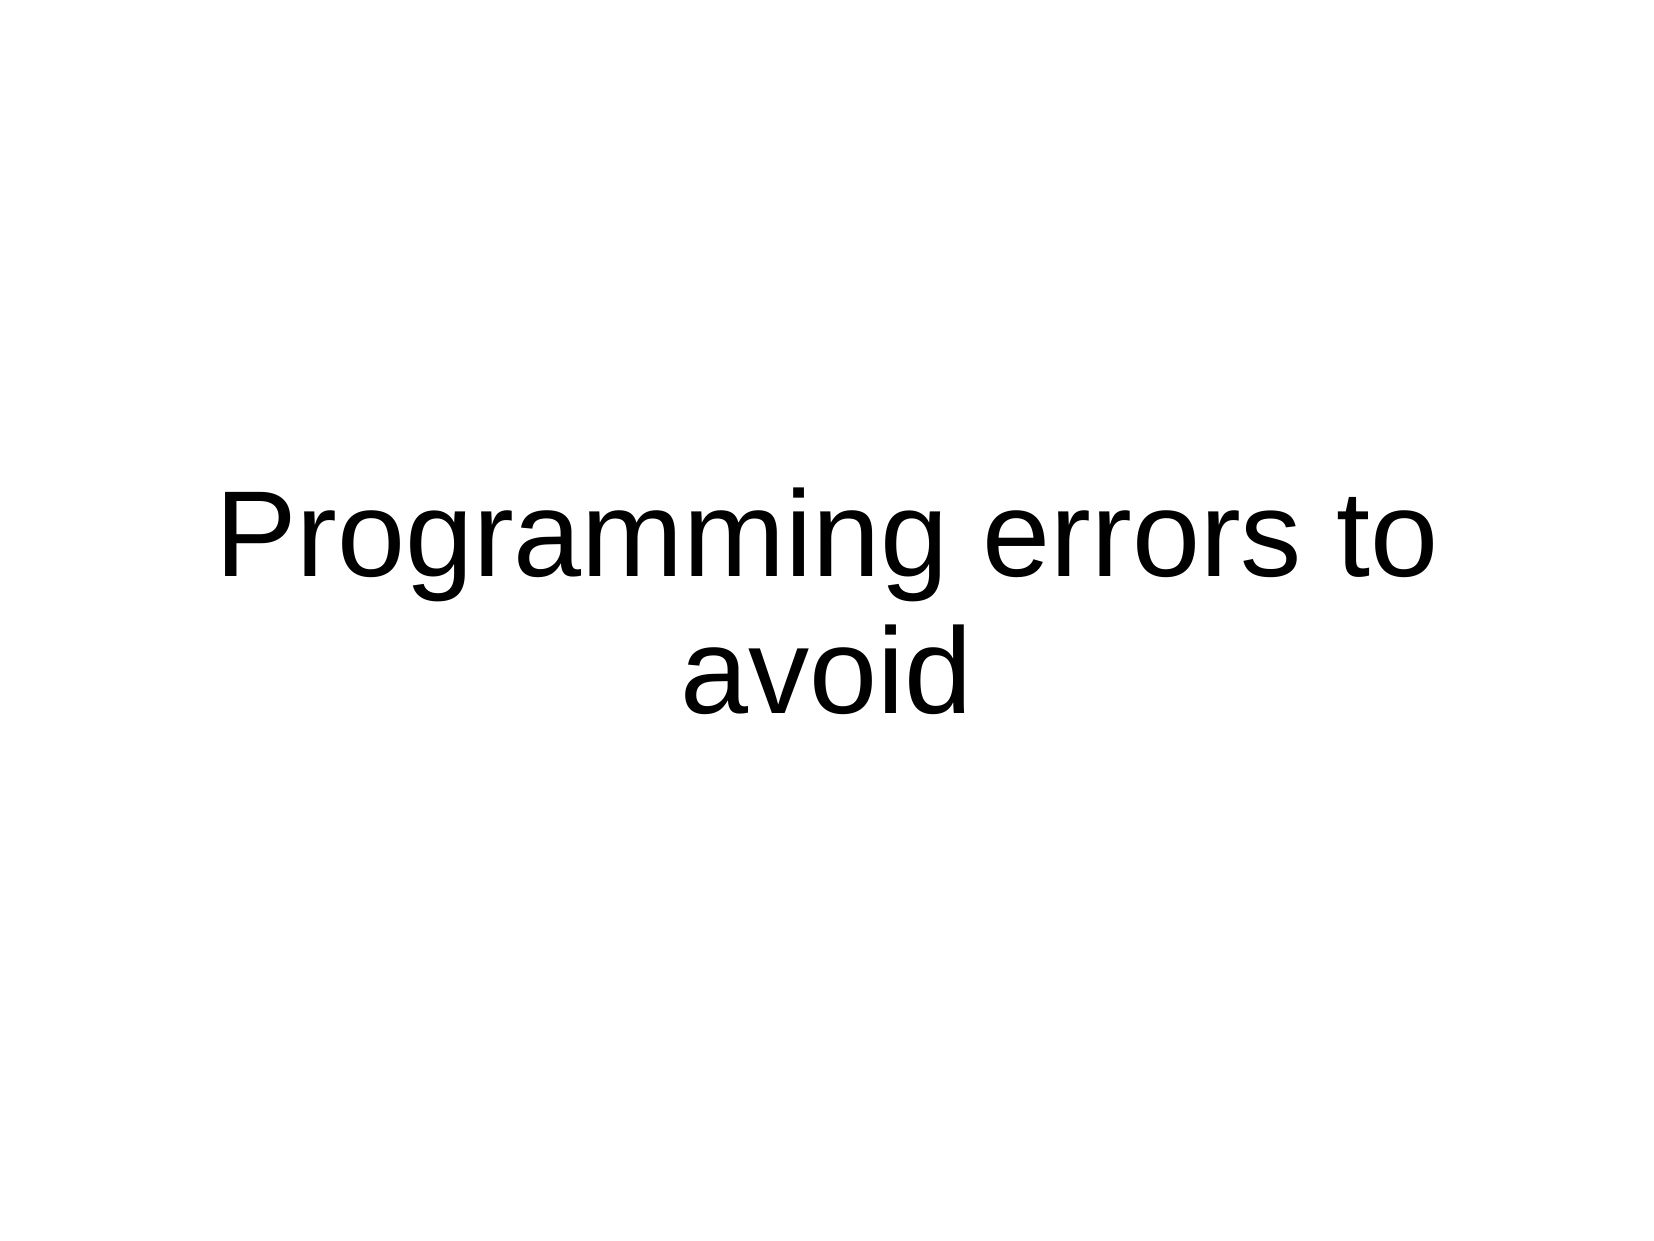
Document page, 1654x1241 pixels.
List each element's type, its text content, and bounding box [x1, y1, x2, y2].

title Programming errors to avoid [82, 307, 1571, 898]
